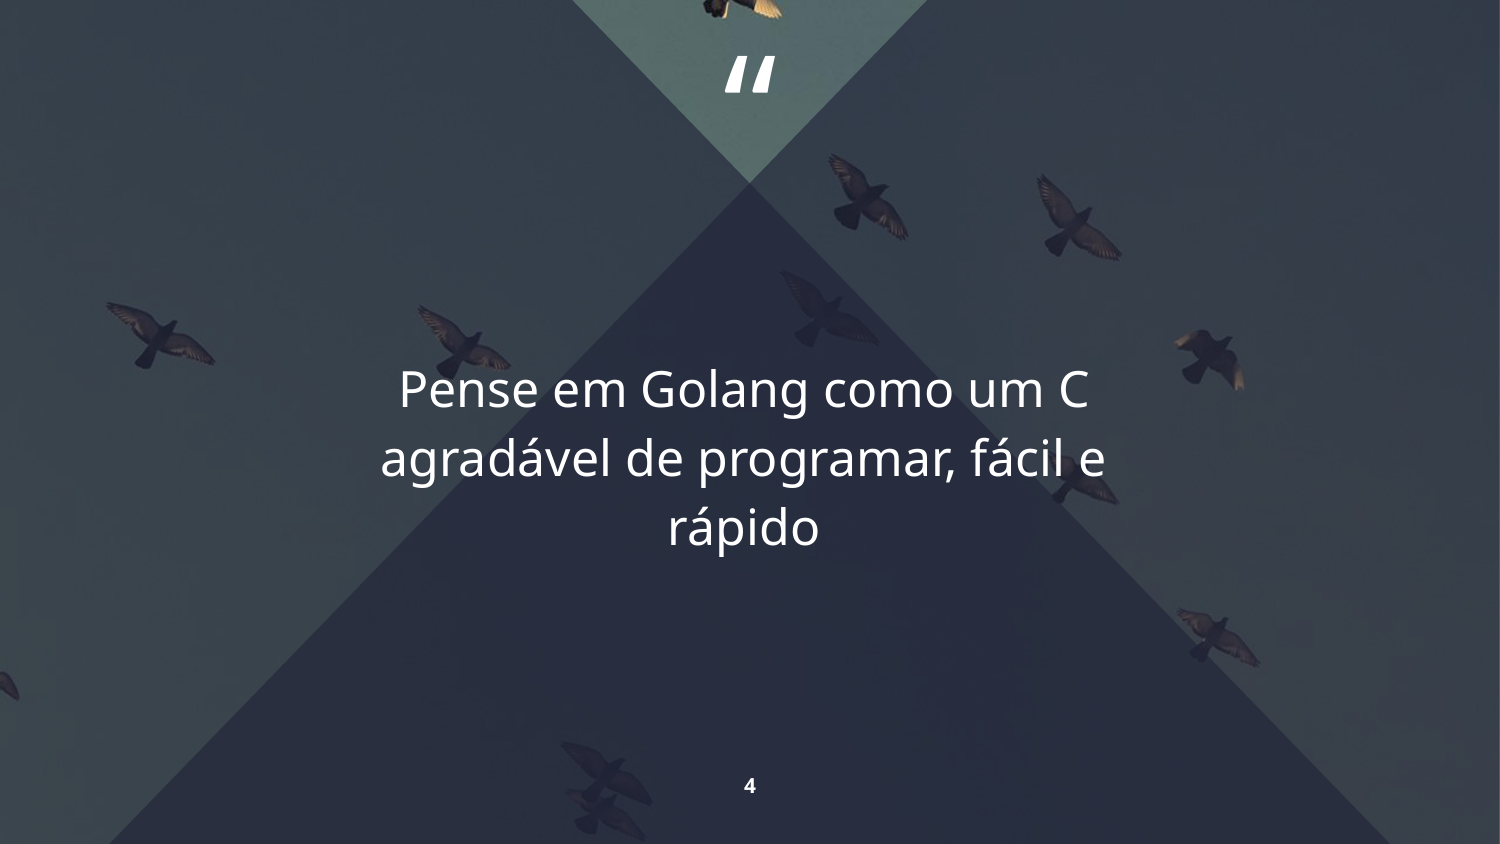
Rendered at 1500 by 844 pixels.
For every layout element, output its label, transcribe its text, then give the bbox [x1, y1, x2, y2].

slide_number <number> [705, 766, 795, 807]
list Pense em Golang como um C agradável de programar, fácil e rápido [295, 136, 1193, 767]
picture [574, 0, 926, 136]
